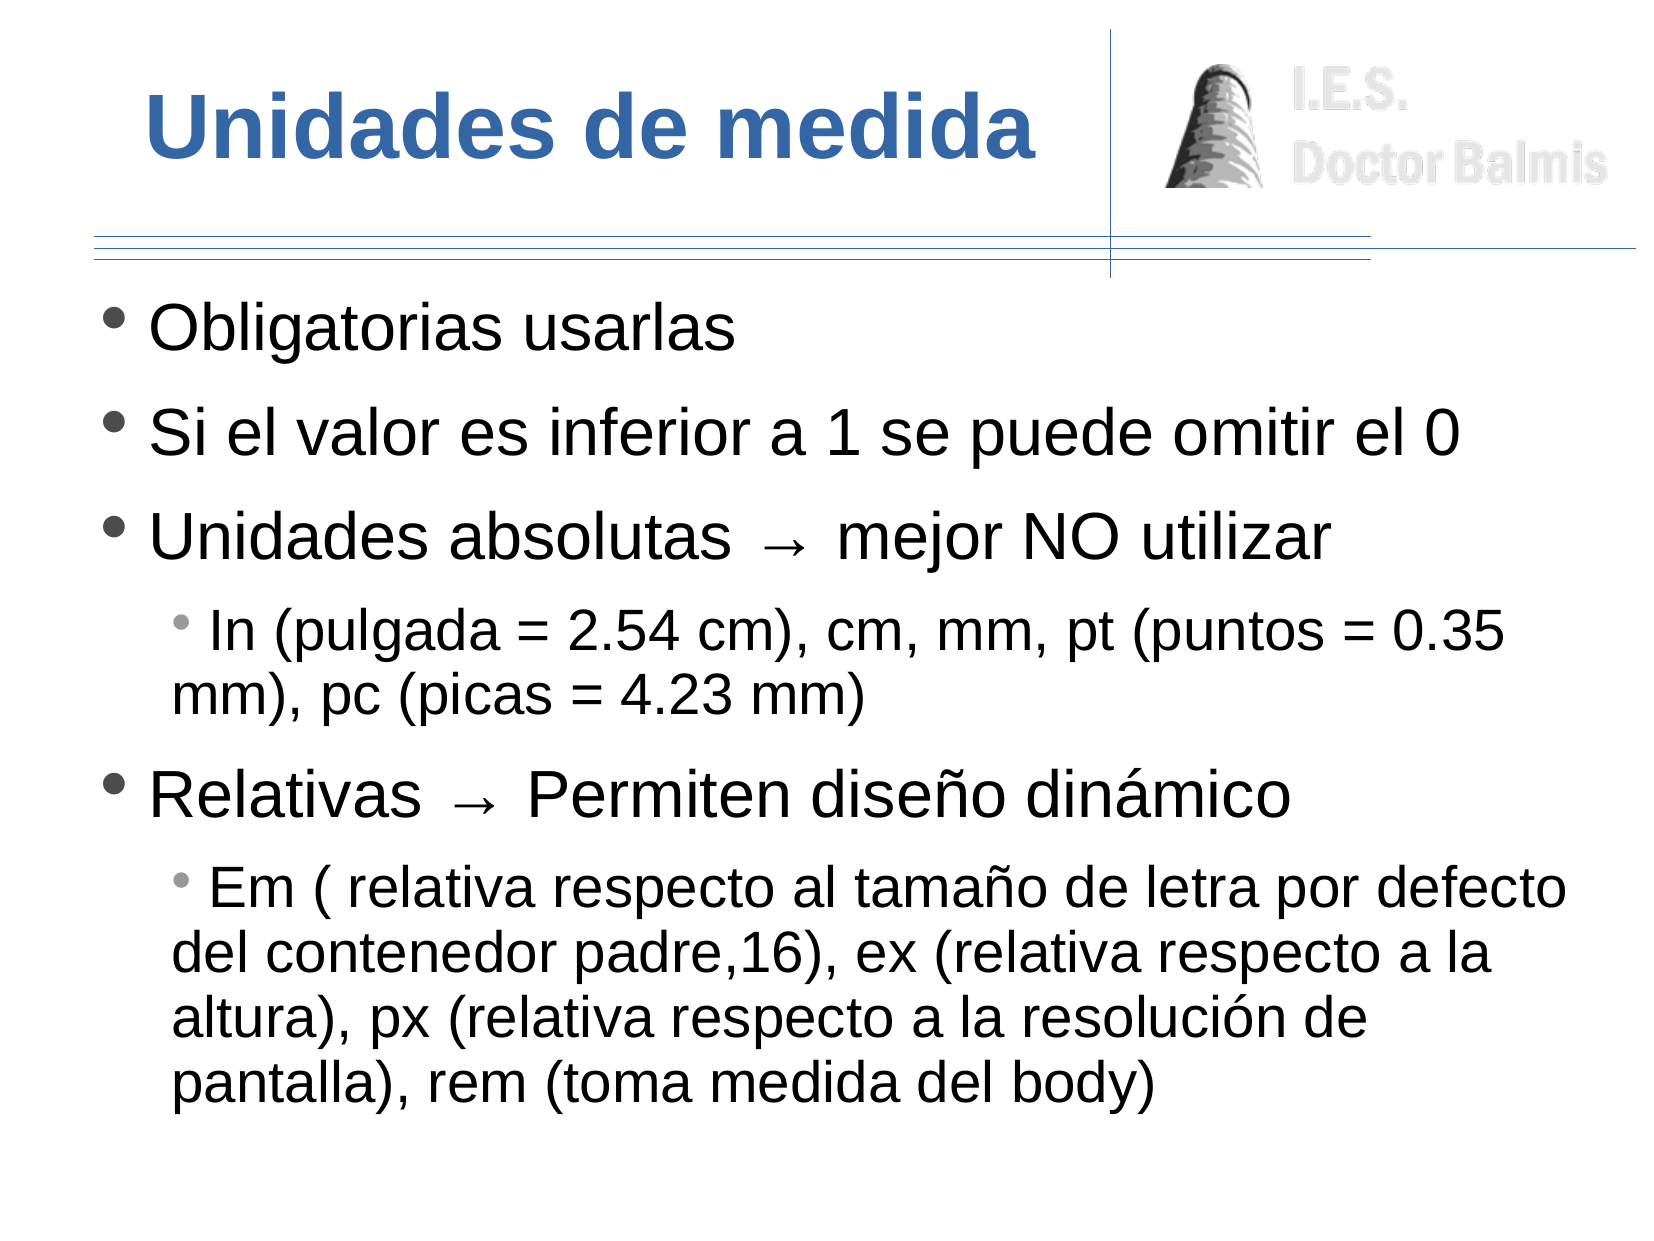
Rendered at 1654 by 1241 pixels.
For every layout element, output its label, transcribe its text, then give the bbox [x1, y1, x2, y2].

title Unidades de medida [118, 23, 1063, 231]
picture [1133, 64, 1619, 188]
list Obligatorias usarlas Si el valor es inferior a 1 se puede omitir el 0 Unidades absolutas → mejor NO utilizar In (pulgada = 2.54 cm), cm, mm, pt (puntos = 0.35 mm), pc (picas = 4.23 mm) Relativas → Permiten diseño dinámico Em ( relativa respecto al tamaño de letra por defecto del contenedor padre,16), ex (relativa respecto a la altura), px (relativa respecto a la resolución de pantalla), rem (toma medida del body) [82, 290, 1571, 1241]
